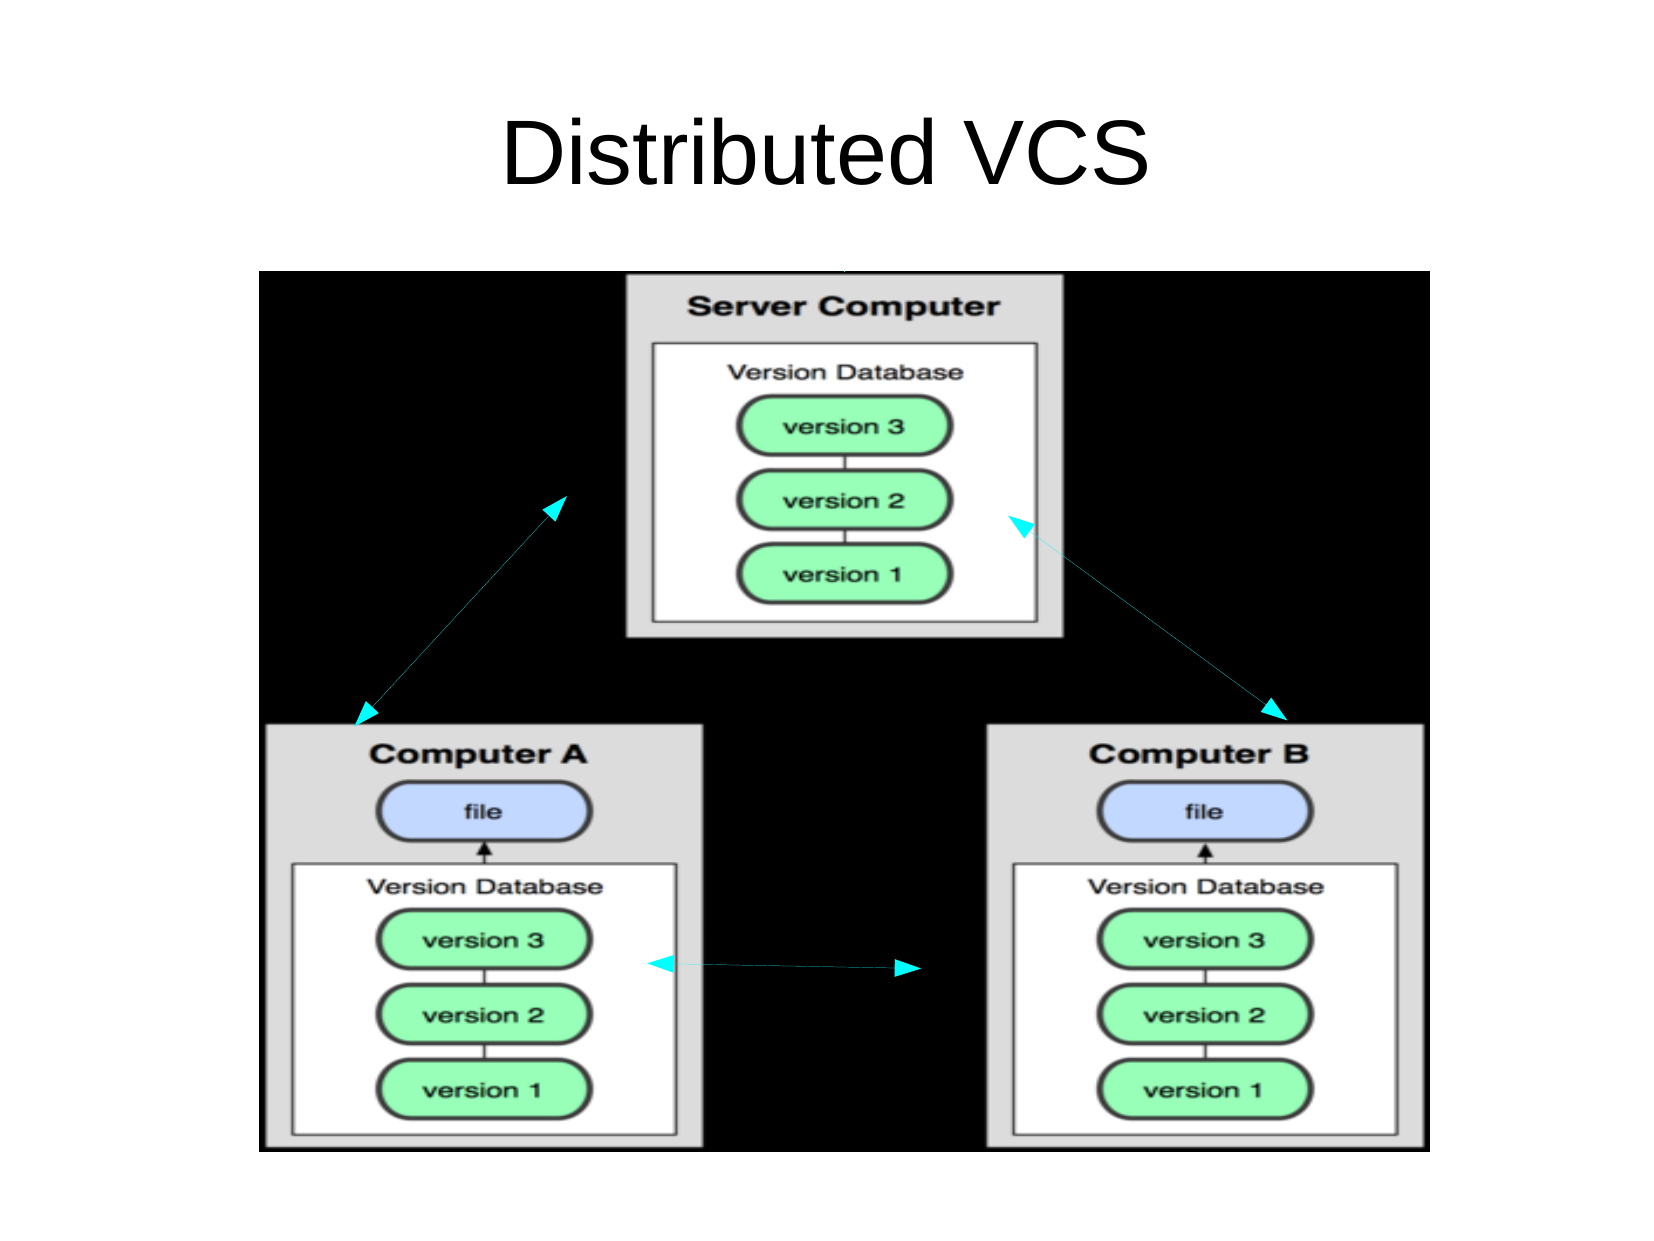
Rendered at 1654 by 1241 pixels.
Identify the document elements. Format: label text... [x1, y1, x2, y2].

title Distributed VCS [82, 49, 1571, 257]
picture [259, 271, 1430, 1152]
